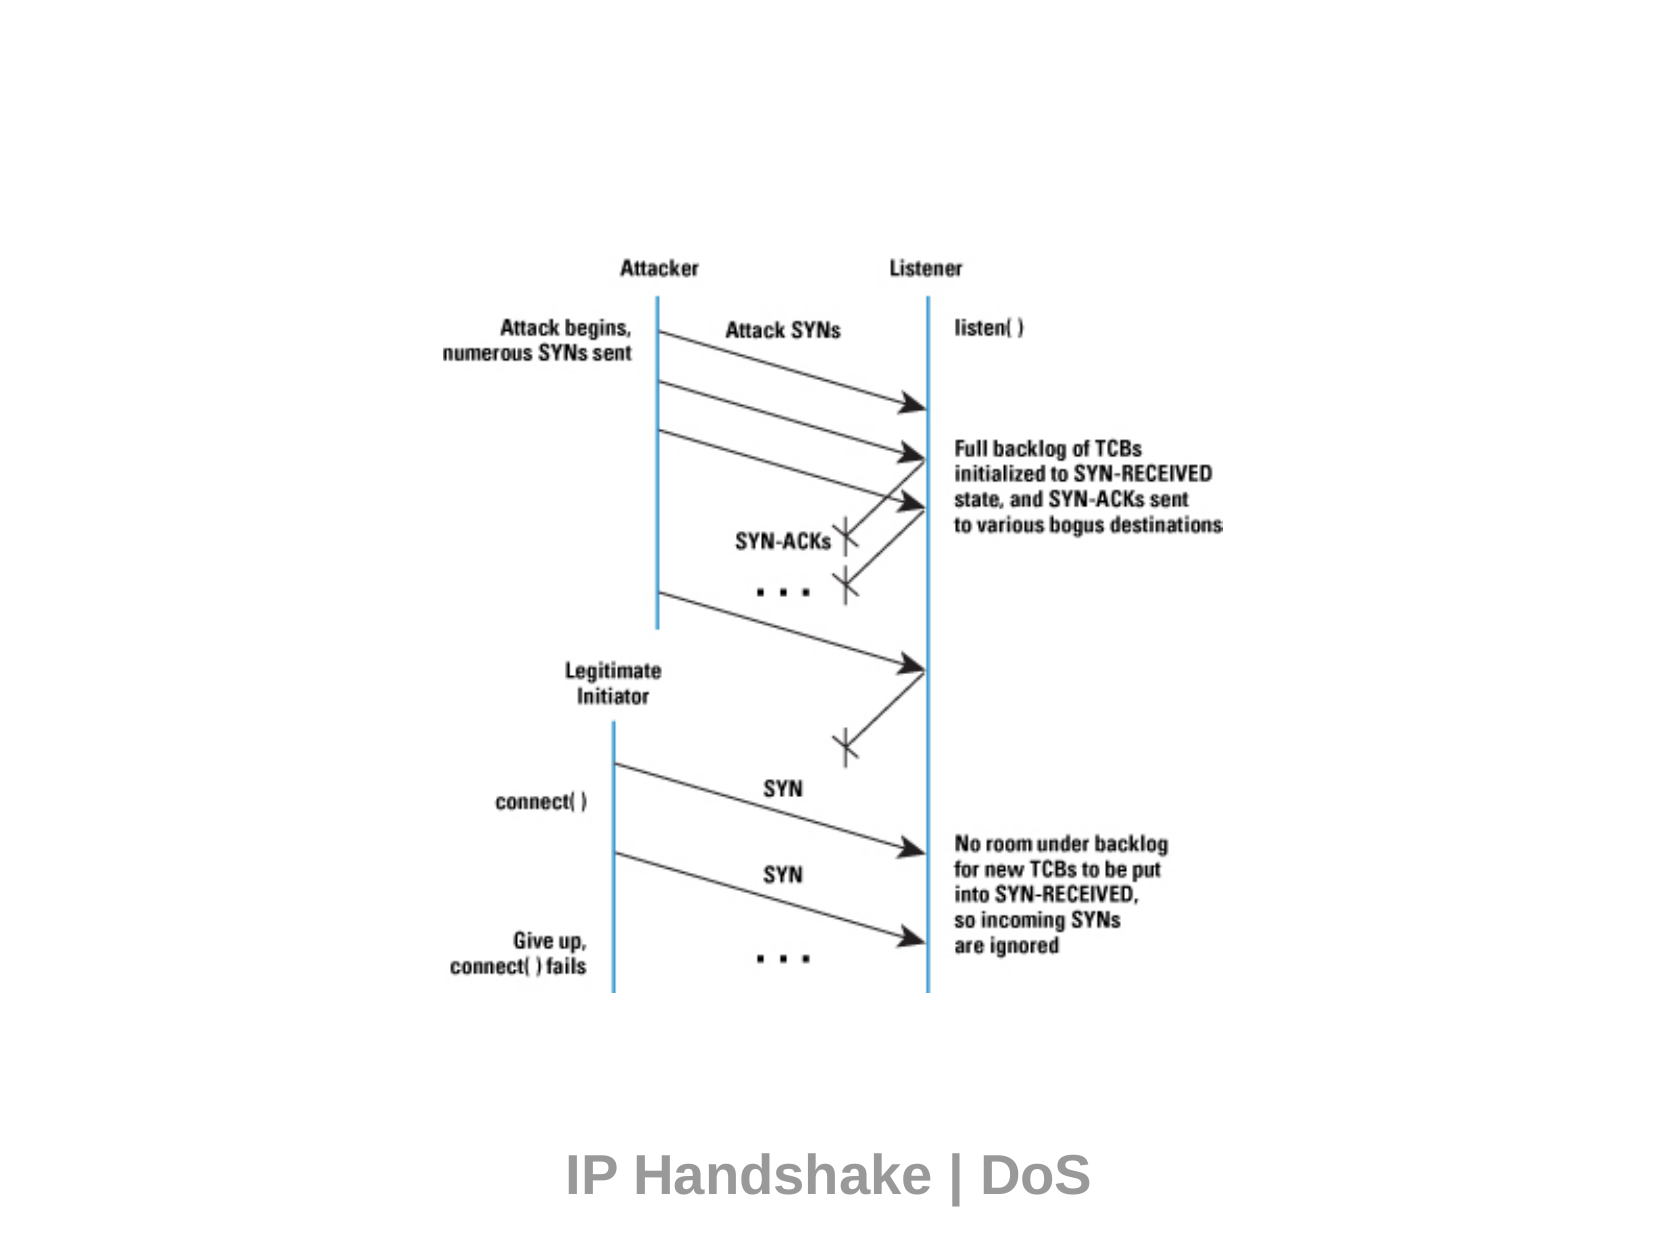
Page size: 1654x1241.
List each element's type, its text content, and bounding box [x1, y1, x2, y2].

picture [443, 257, 1223, 993]
text_box IP Handshake | DoS [565, 1146, 1093, 1207]
